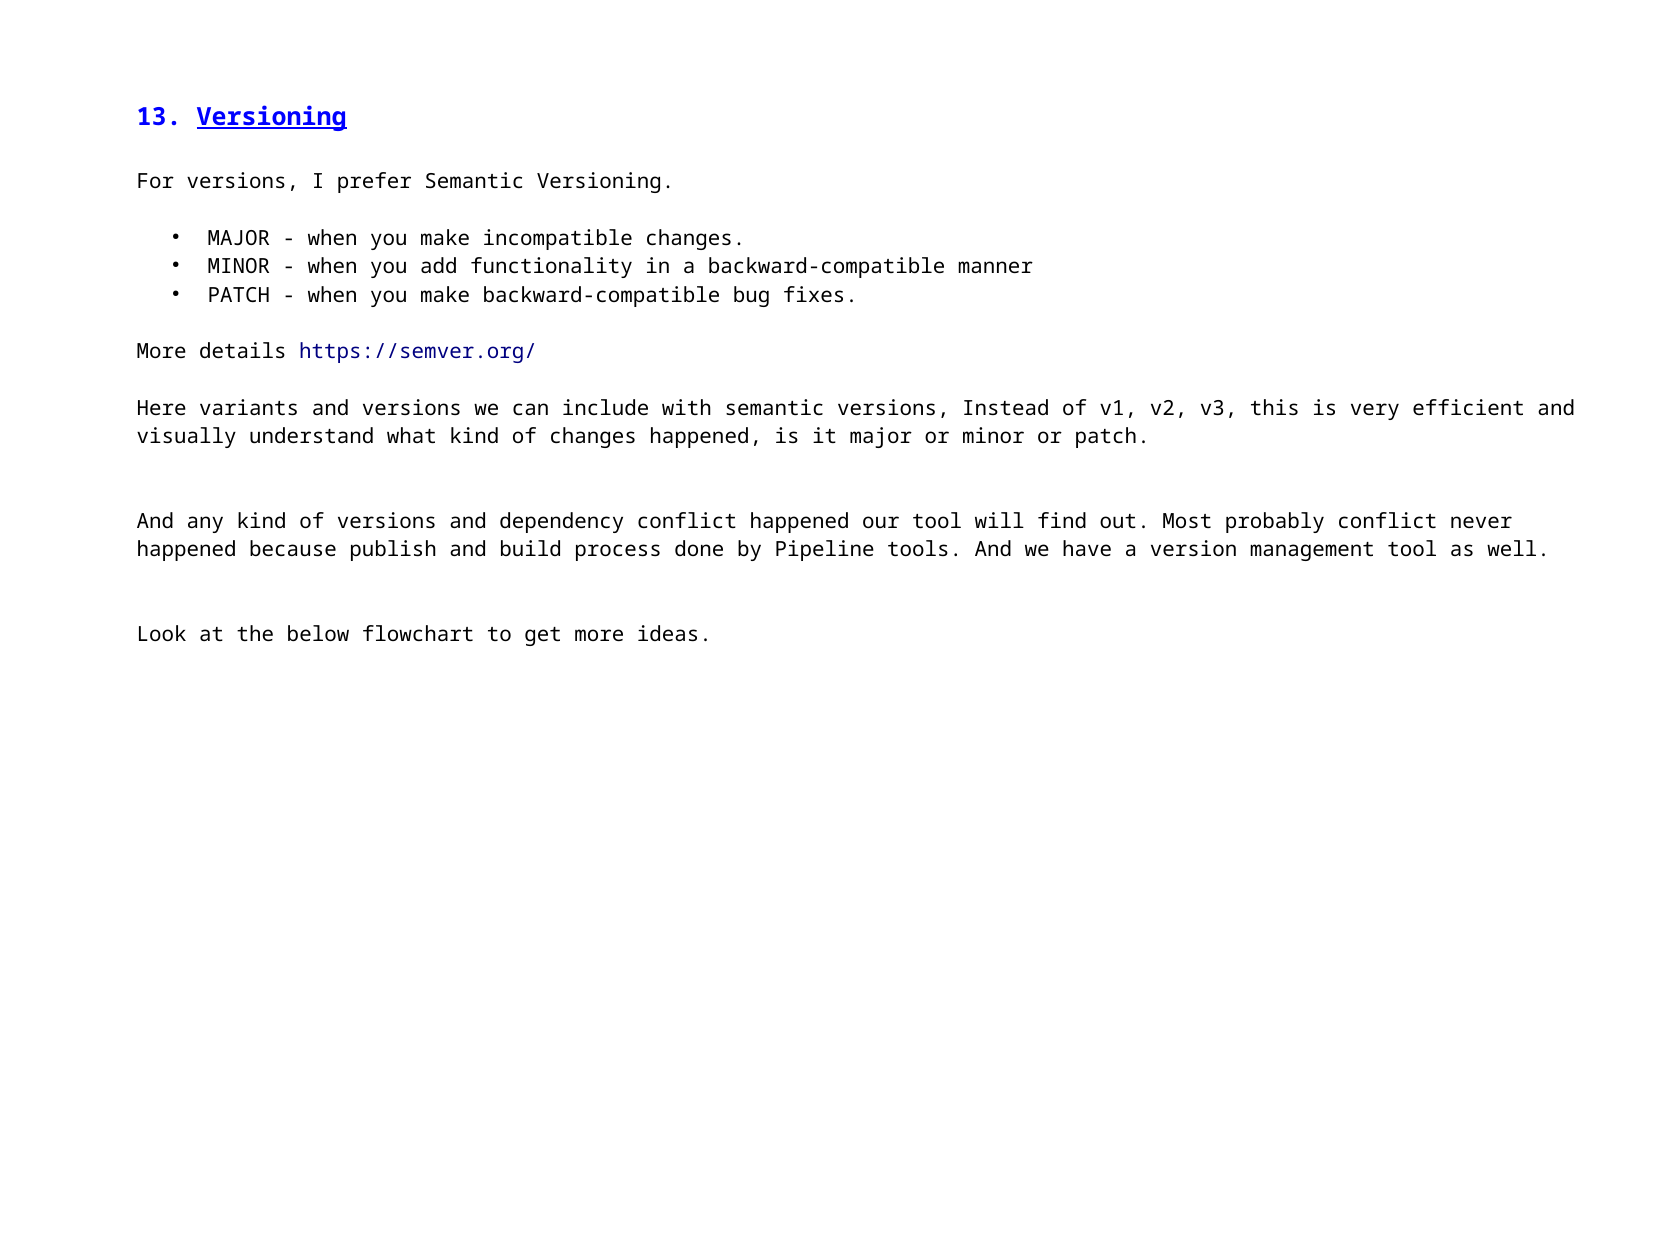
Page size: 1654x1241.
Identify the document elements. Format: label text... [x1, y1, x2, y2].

text_box 13. Versioning For versions, I prefer Semantic Versioning. MAJOR - when you make incompatible changes. MINOR - when you add functionality in a backward-compatible manner PATCH - when you make backward-compatible bug fixes. More details https://semver.org/ Here variants and versions we can include with semantic versions, Instead of v1, v2, v3, this is very efficient and visually understand what kind of changes happened, is it major or minor or patch. And any kind of versions and dependency conflict happened our tool will find out. Most probably conflict never happened because publish and build process done by Pipeline tools. And we have a version management tool as well. Look at the below flowchart to get more ideas. [121, 91, 1622, 763]
